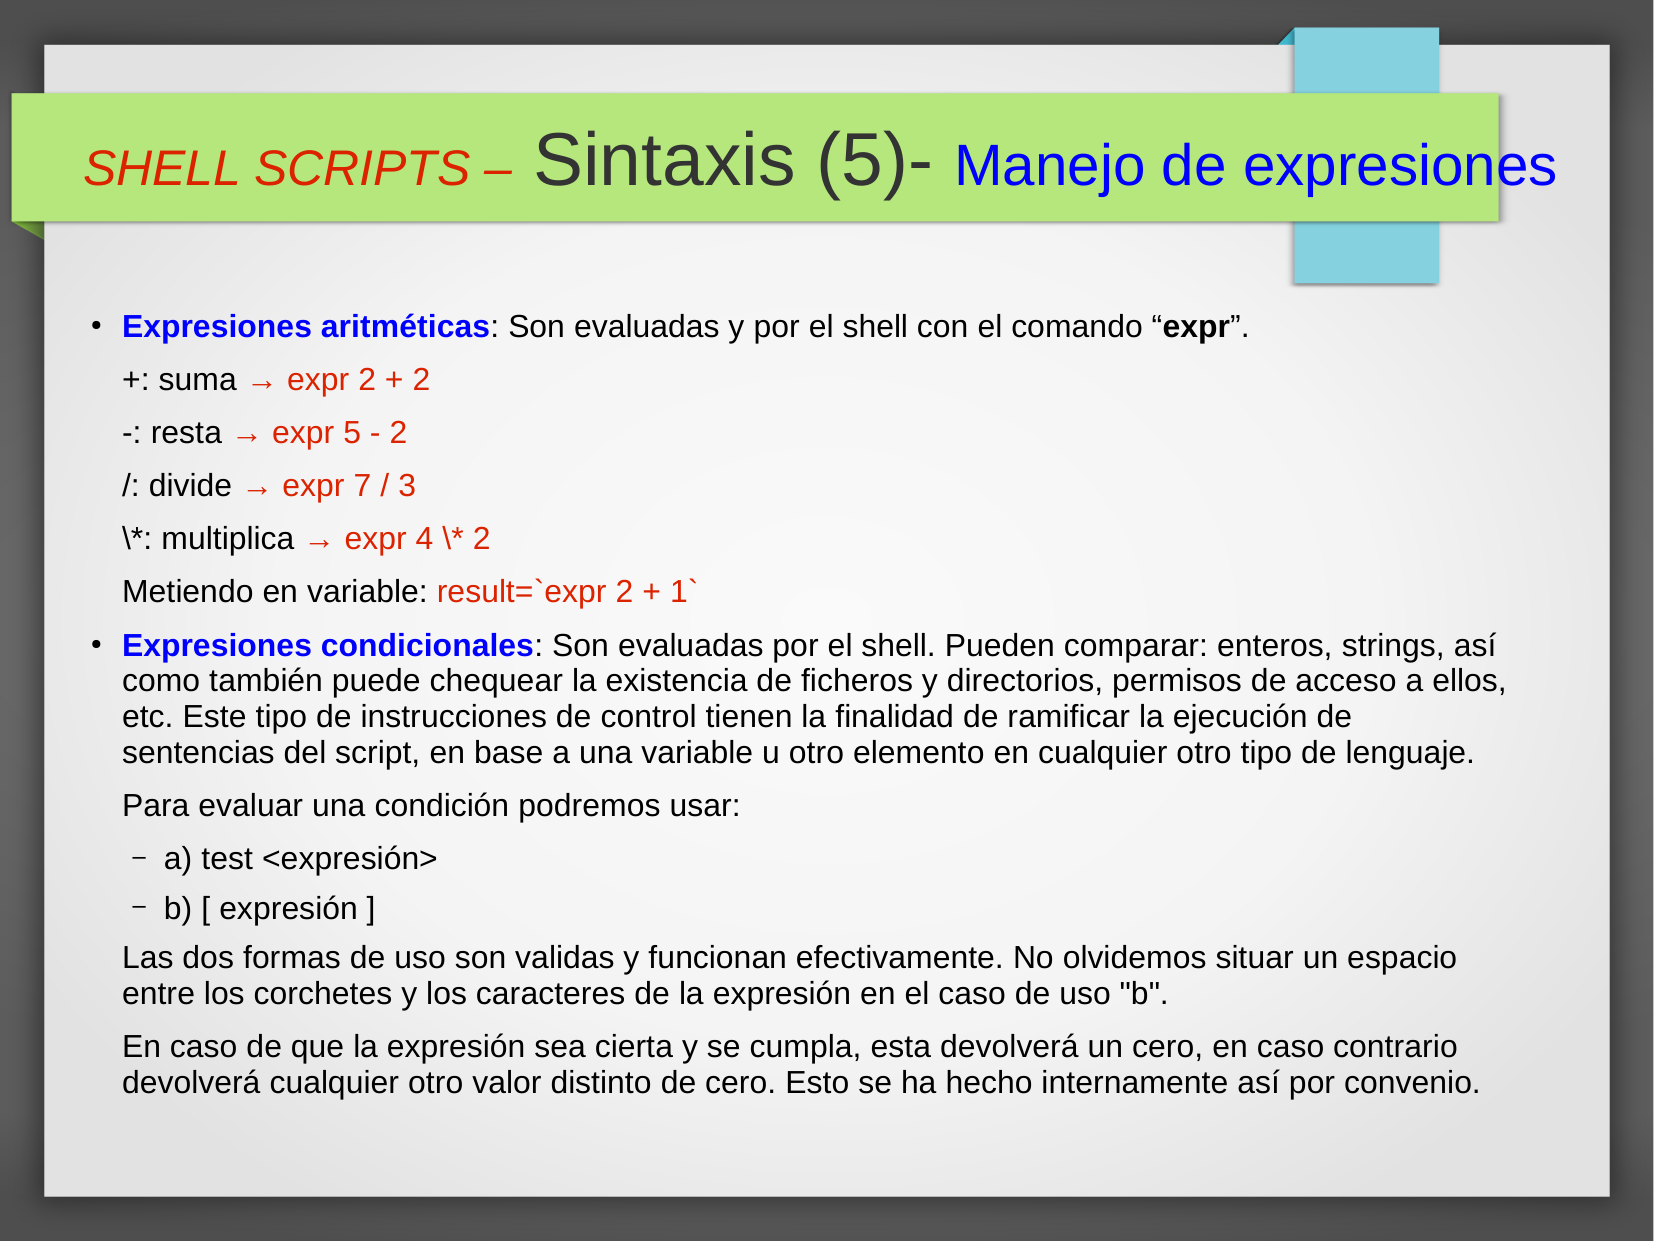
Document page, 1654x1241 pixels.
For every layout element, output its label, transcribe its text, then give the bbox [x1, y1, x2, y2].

list Expresiones aritméticas: Son evaluadas y por el shell con el comando “expr”. +: suma → expr 2 + 2 -: resta → expr 5 - 2 /: divide → expr 7 / 3 \*: multiplica → expr 4 \* 2 Metiendo en variable: result=`expr 2 + 1` Expresiones condicionales: Son evaluadas por el shell. Pueden comparar: enteros, strings, así como también puede chequear la existencia de ficheros y directorios, permisos de acceso a ellos, etc. Este tipo de instrucciones de control tienen la finalidad de ramificar la ejecución de sentencias del script, en base a una variable u otro elemento en cualquier otro tipo de lenguaje. Para evaluar una condición podremos usar: a) test <expresión> b) [ expresión ] Las dos formas de uso son validas y funcionan efectivamente. No olvidemos situar un espacio entre los corchetes y los caracteres de la expresión en el caso de uso "b". En caso de que la expresión sea cierta y se cumpla, esta devolverá un cero, en caso contrario devolverá cualquier otro valor distinto de cero. Esto se ha hecho internamente así por convenio. [80, 308, 1512, 1111]
picture [0, 0, 1654, 1241]
title SHELL SCRIPTS – Sintaxis (5)- Manejo de expresiones [70, 106, 1571, 213]
